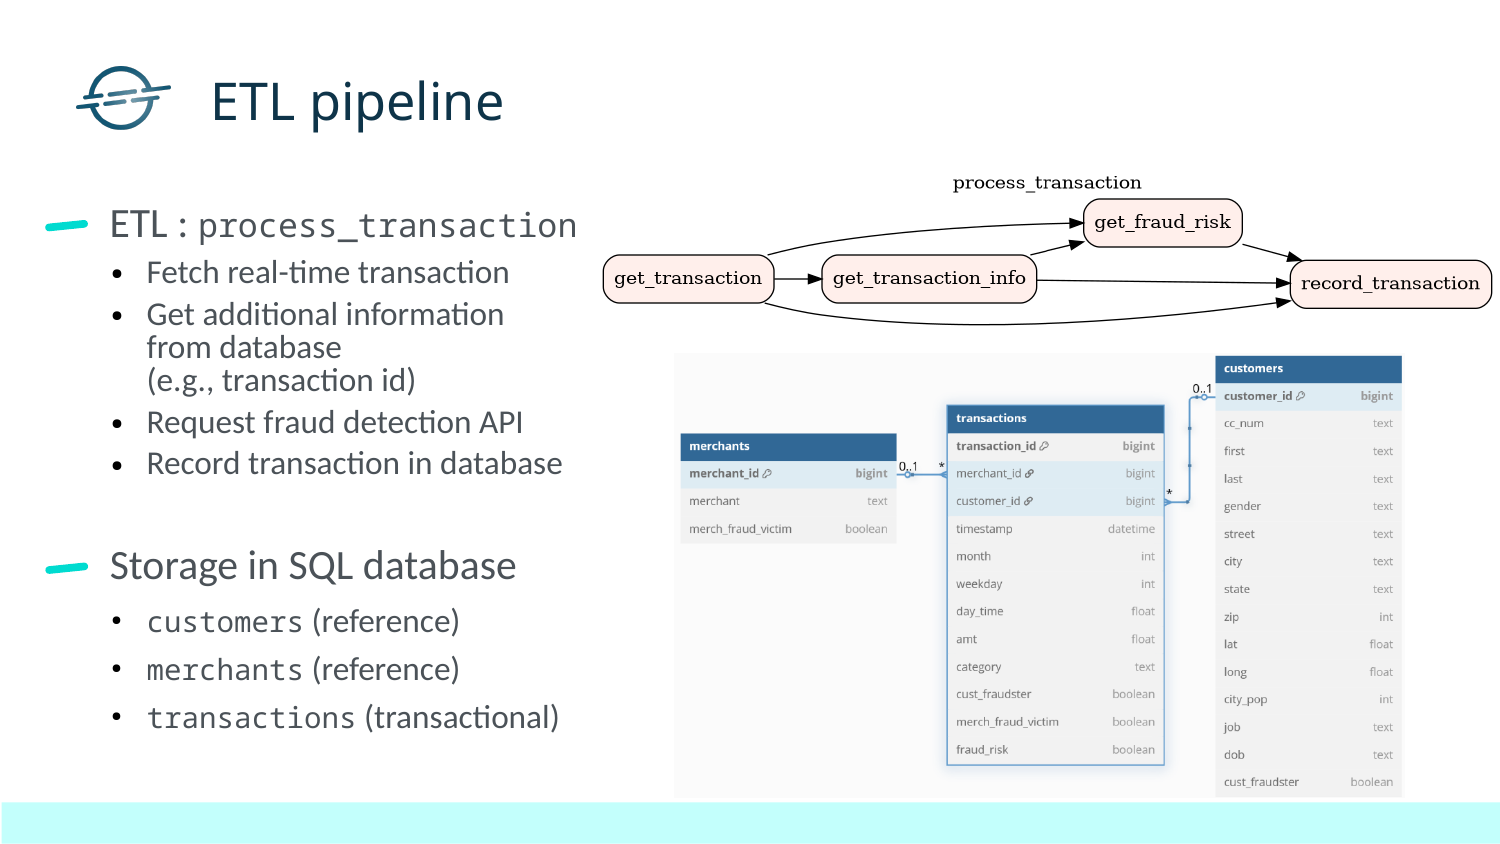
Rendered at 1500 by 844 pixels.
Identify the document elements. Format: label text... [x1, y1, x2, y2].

picture [598, 163, 1496, 331]
text_box customers (reference) merchants (reference) transactions (transactional) [96, 594, 628, 745]
text_box [45, 562, 89, 574]
title Storage in SQL database [94, 523, 567, 611]
text_box [1, 802, 1500, 844]
text_box [45, 220, 88, 232]
text_box Fetch real-time transaction Get additional information from database (e.g., transaction id) Request fraud detection API Record transaction in database [96, 251, 586, 504]
picture [674, 353, 1405, 798]
picture [76, 66, 171, 130]
title ETL : process_transaction [94, 180, 598, 269]
title ETL pipeline [195, 53, 1154, 141]
